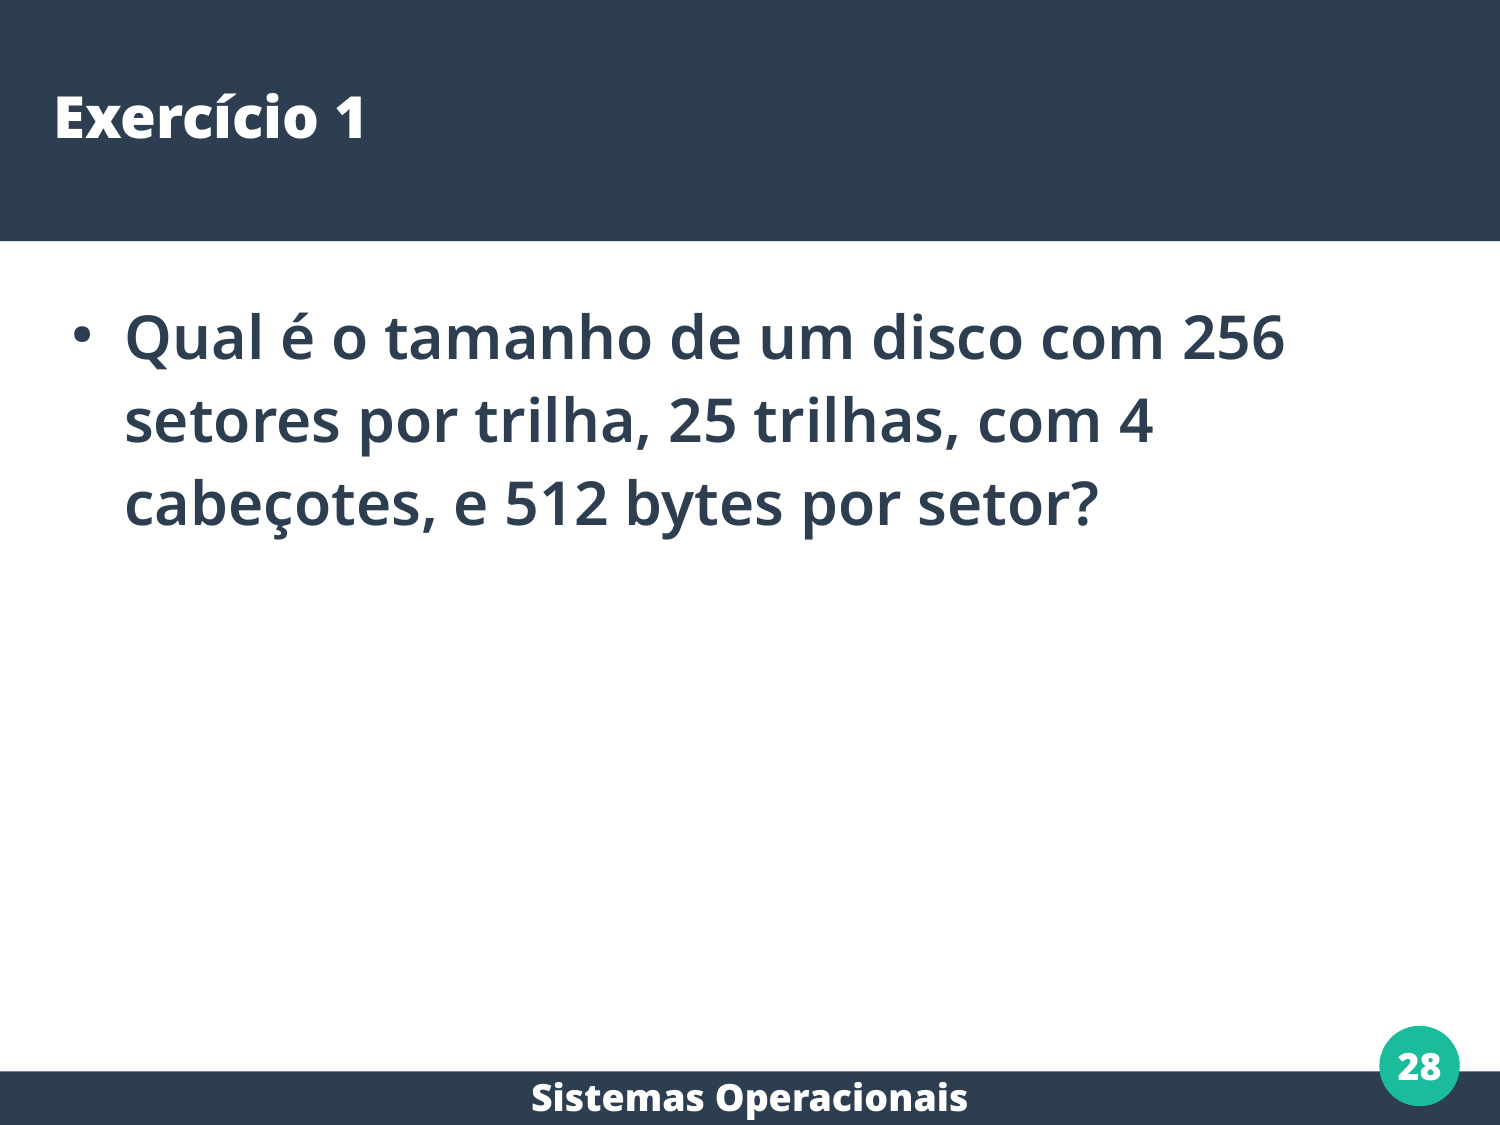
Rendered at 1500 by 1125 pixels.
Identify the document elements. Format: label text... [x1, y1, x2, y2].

title Exercício 1 [53, 44, 1447, 188]
list Qual é o tamanho de um disco com 256 setores por trilha, 25 trilhas, com 4 cabeçotes, e 512 bytes por setor? [53, 294, 1447, 1045]
